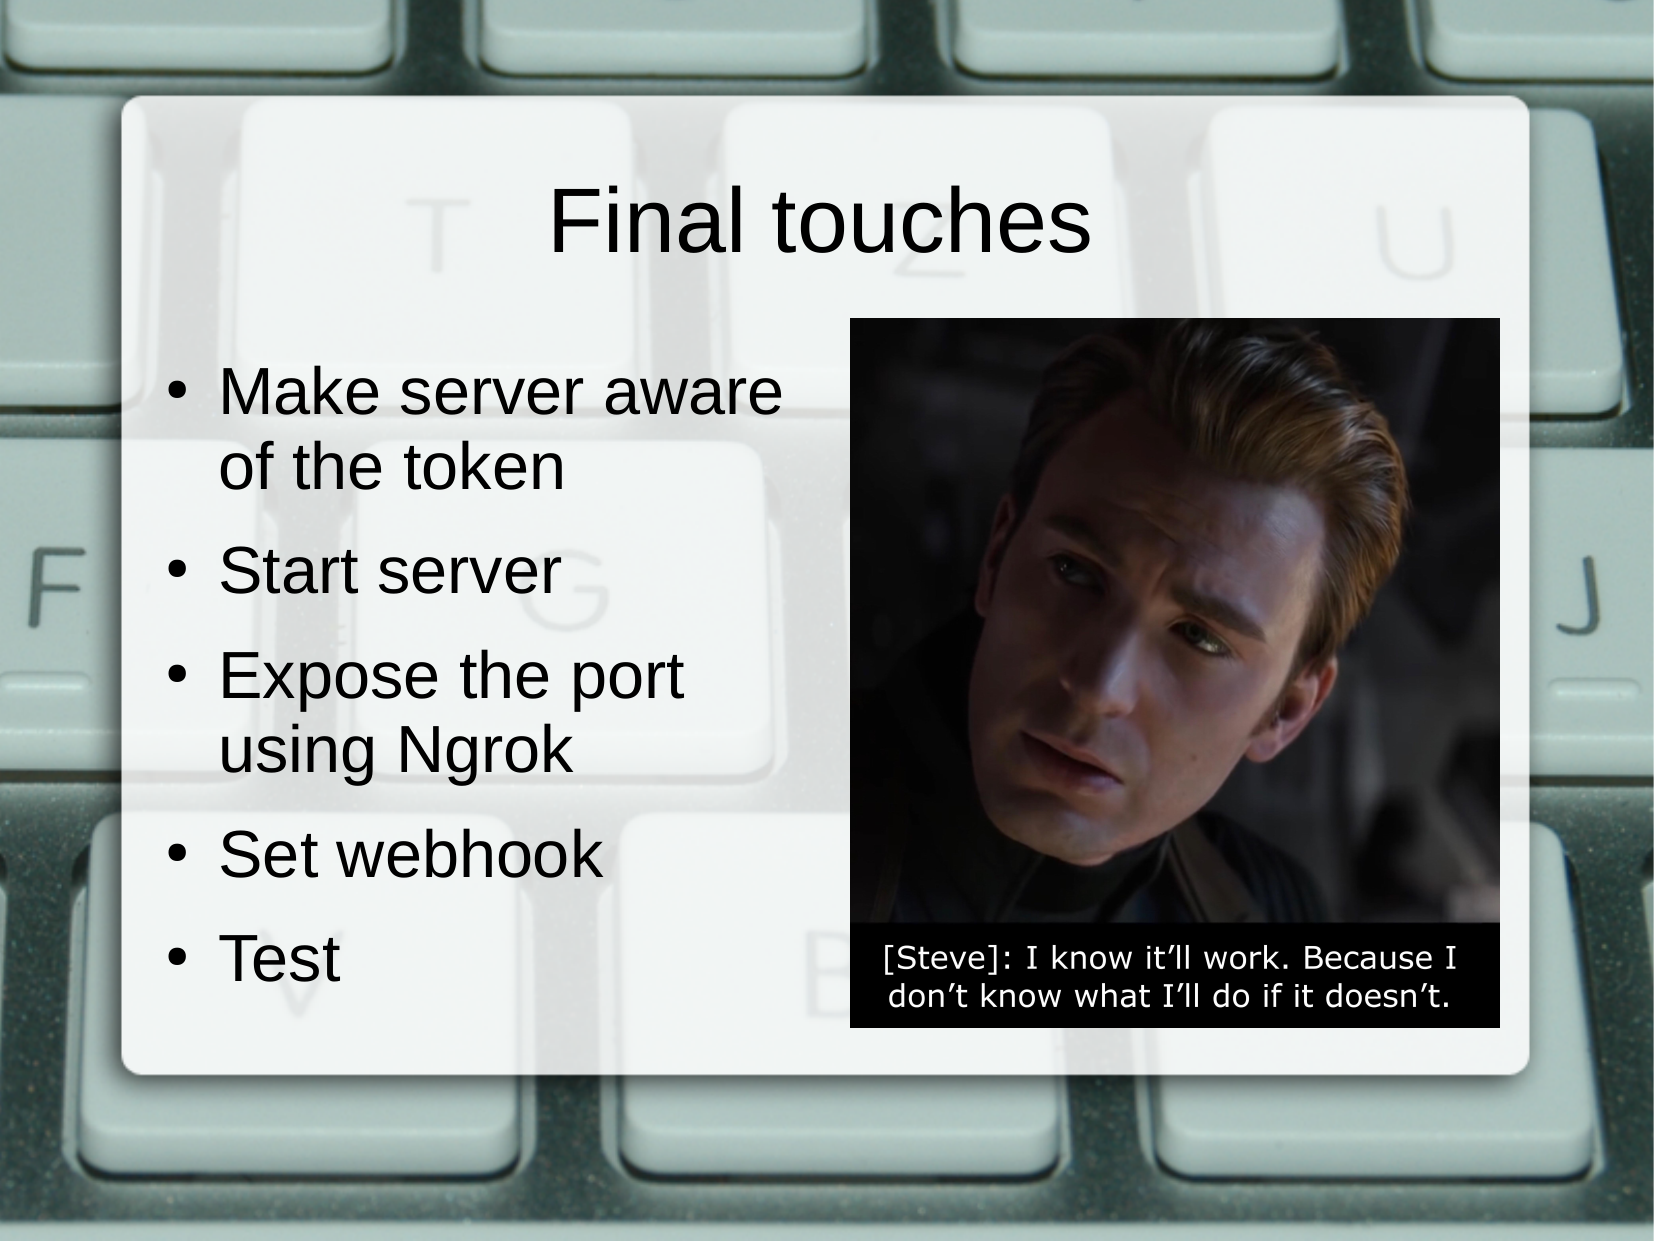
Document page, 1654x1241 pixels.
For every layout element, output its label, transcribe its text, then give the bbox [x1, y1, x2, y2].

picture [0, 0, 1654, 1241]
title Final touches [135, 117, 1506, 325]
list Make server aware of the token Start server Expose the port using Ngrok Set webhook Test [147, 354, 811, 1063]
